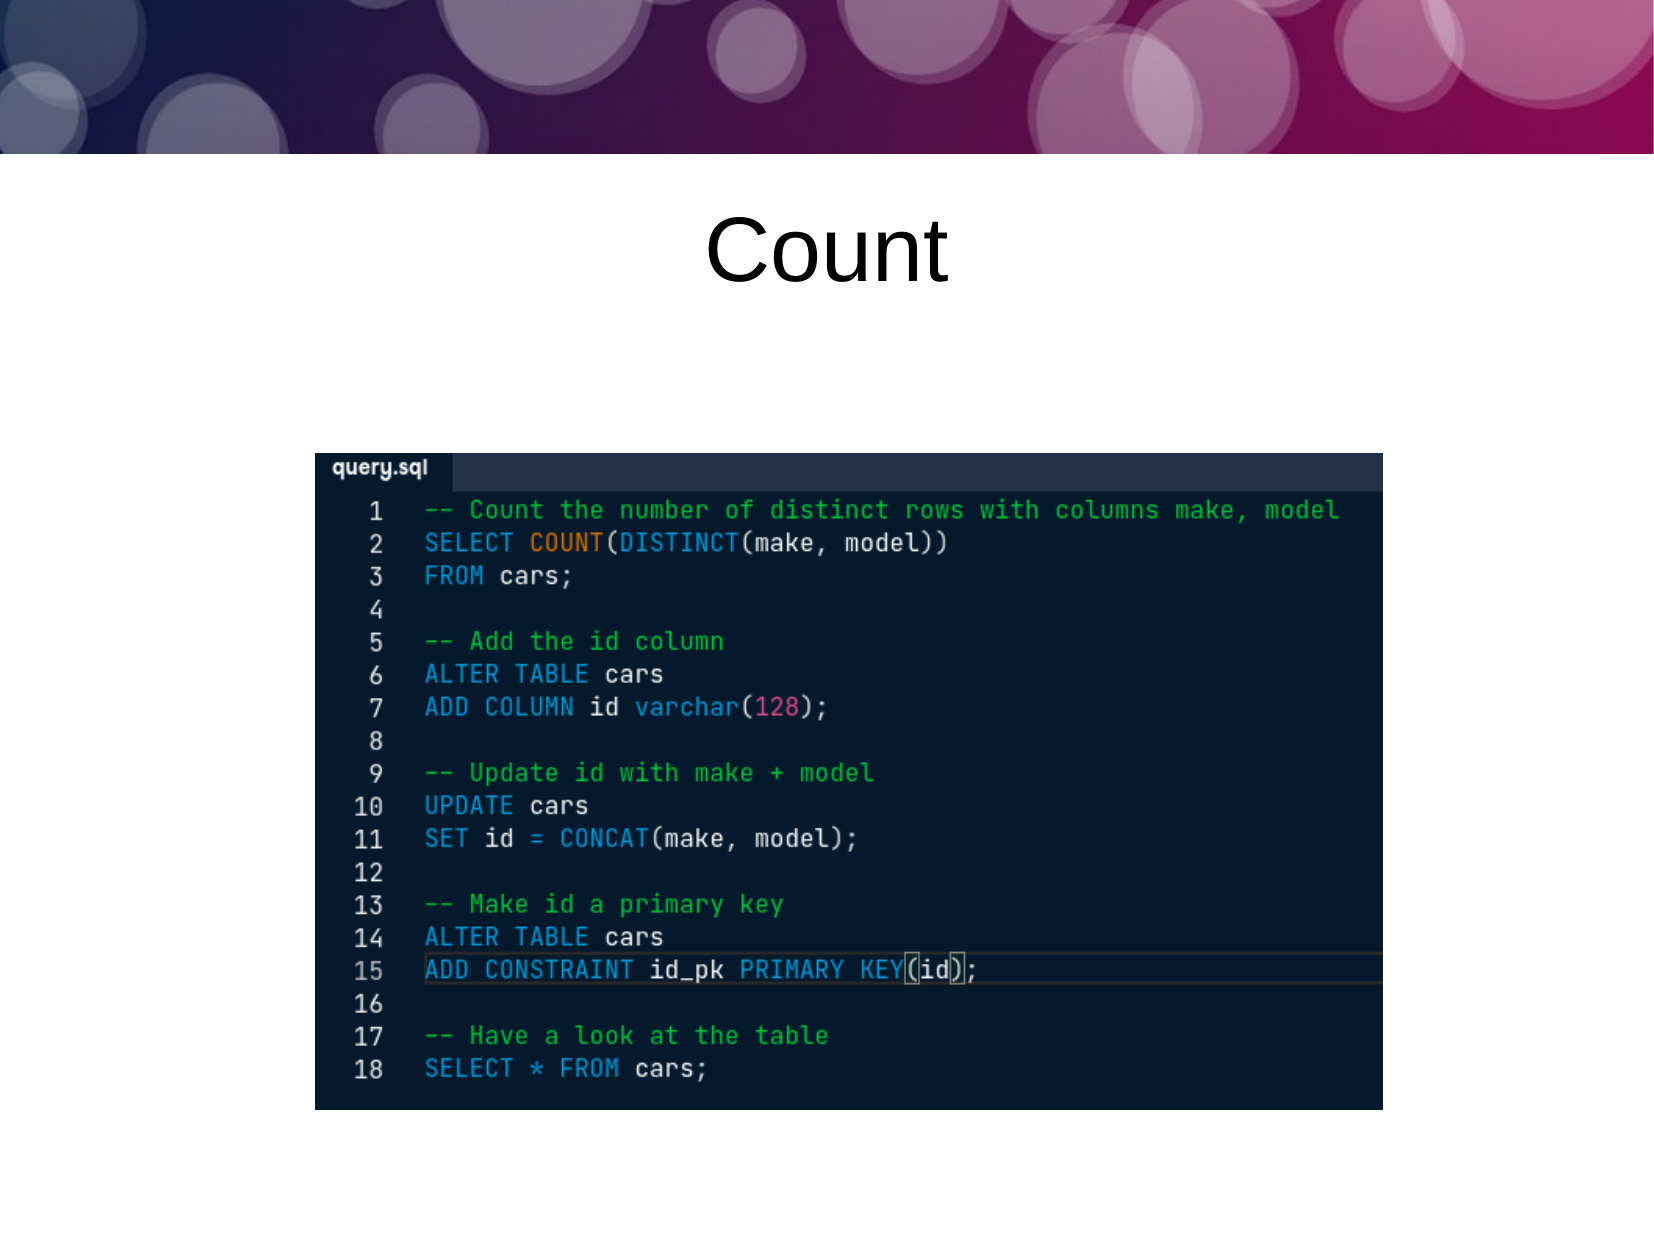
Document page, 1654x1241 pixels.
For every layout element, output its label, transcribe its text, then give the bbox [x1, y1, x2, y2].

title Count [82, 159, 1571, 331]
picture [315, 453, 1383, 1111]
